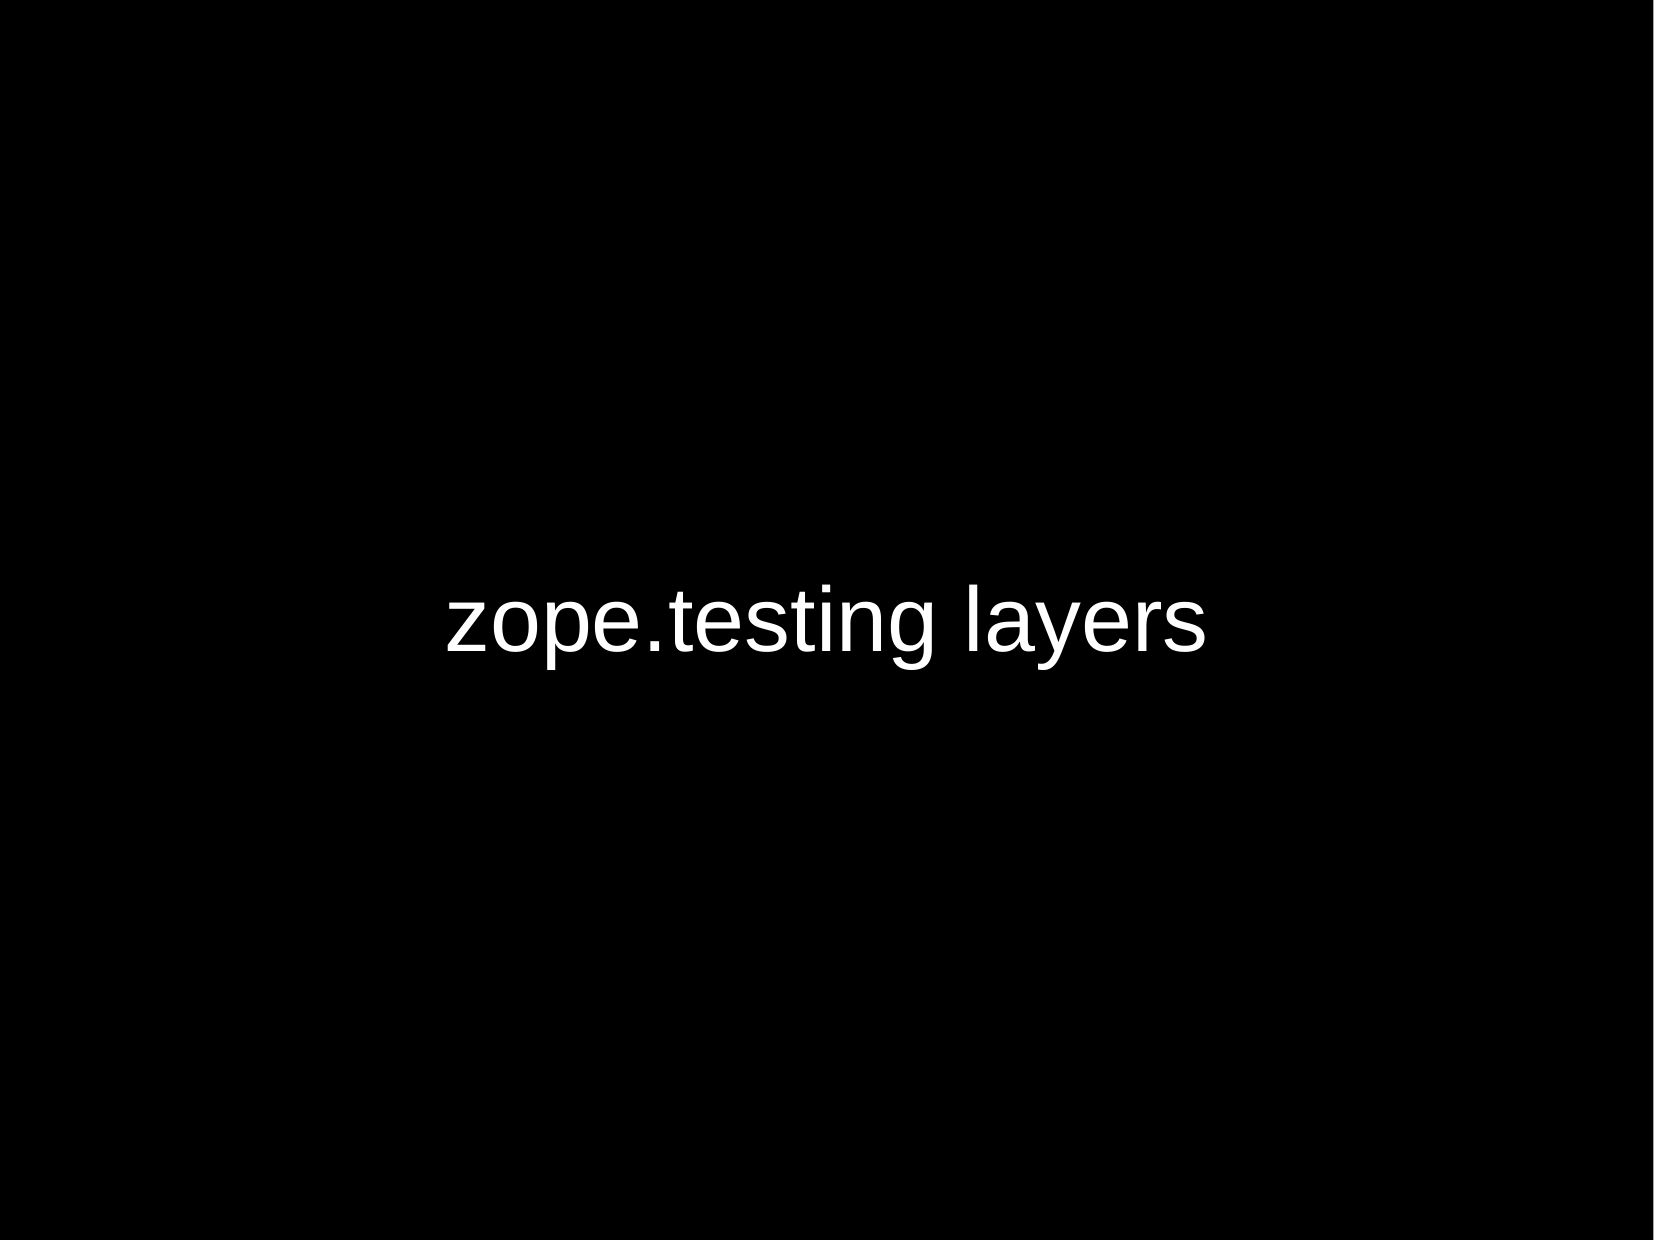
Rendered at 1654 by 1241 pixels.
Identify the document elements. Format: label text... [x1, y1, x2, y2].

title zope.testing layers [82, 516, 1571, 724]
